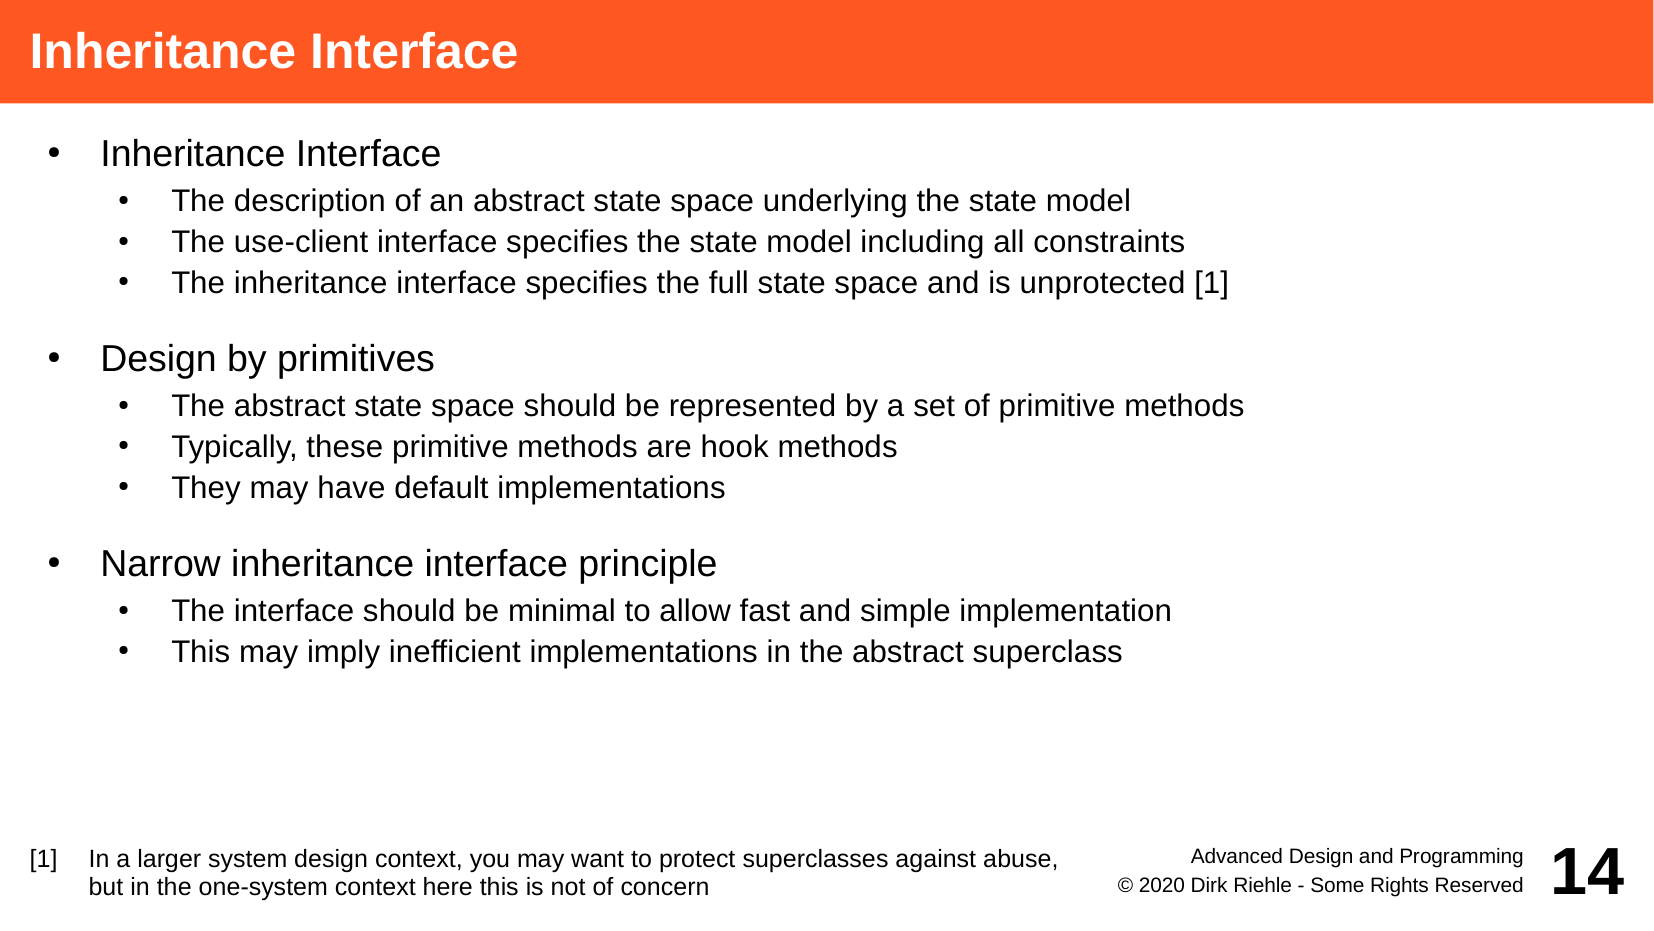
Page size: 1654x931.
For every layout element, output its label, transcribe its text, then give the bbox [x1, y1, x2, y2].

text_box [1] In a larger system design context, you may want to protect superclasses against abuse, but in the one-system context here this is not of concern [0, 782, 1063, 931]
list Inheritance Interface The description of an abstract state space underlying the state model The use-client interface specifies the state model including all constraints The inheritance interface specifies the full state space and is unprotected [1] Design by primitives The abstract state space should be represented by a set of primitive methods Typically, these primitive methods are hook methods They may have default implementations Narrow inheritance interface principle The interface should be minimal to allow fast and simple implementation This may imply inefficient implementations in the abstract superclass [29, 132, 1625, 813]
title Inheritance Interface [0, 0, 1654, 104]
